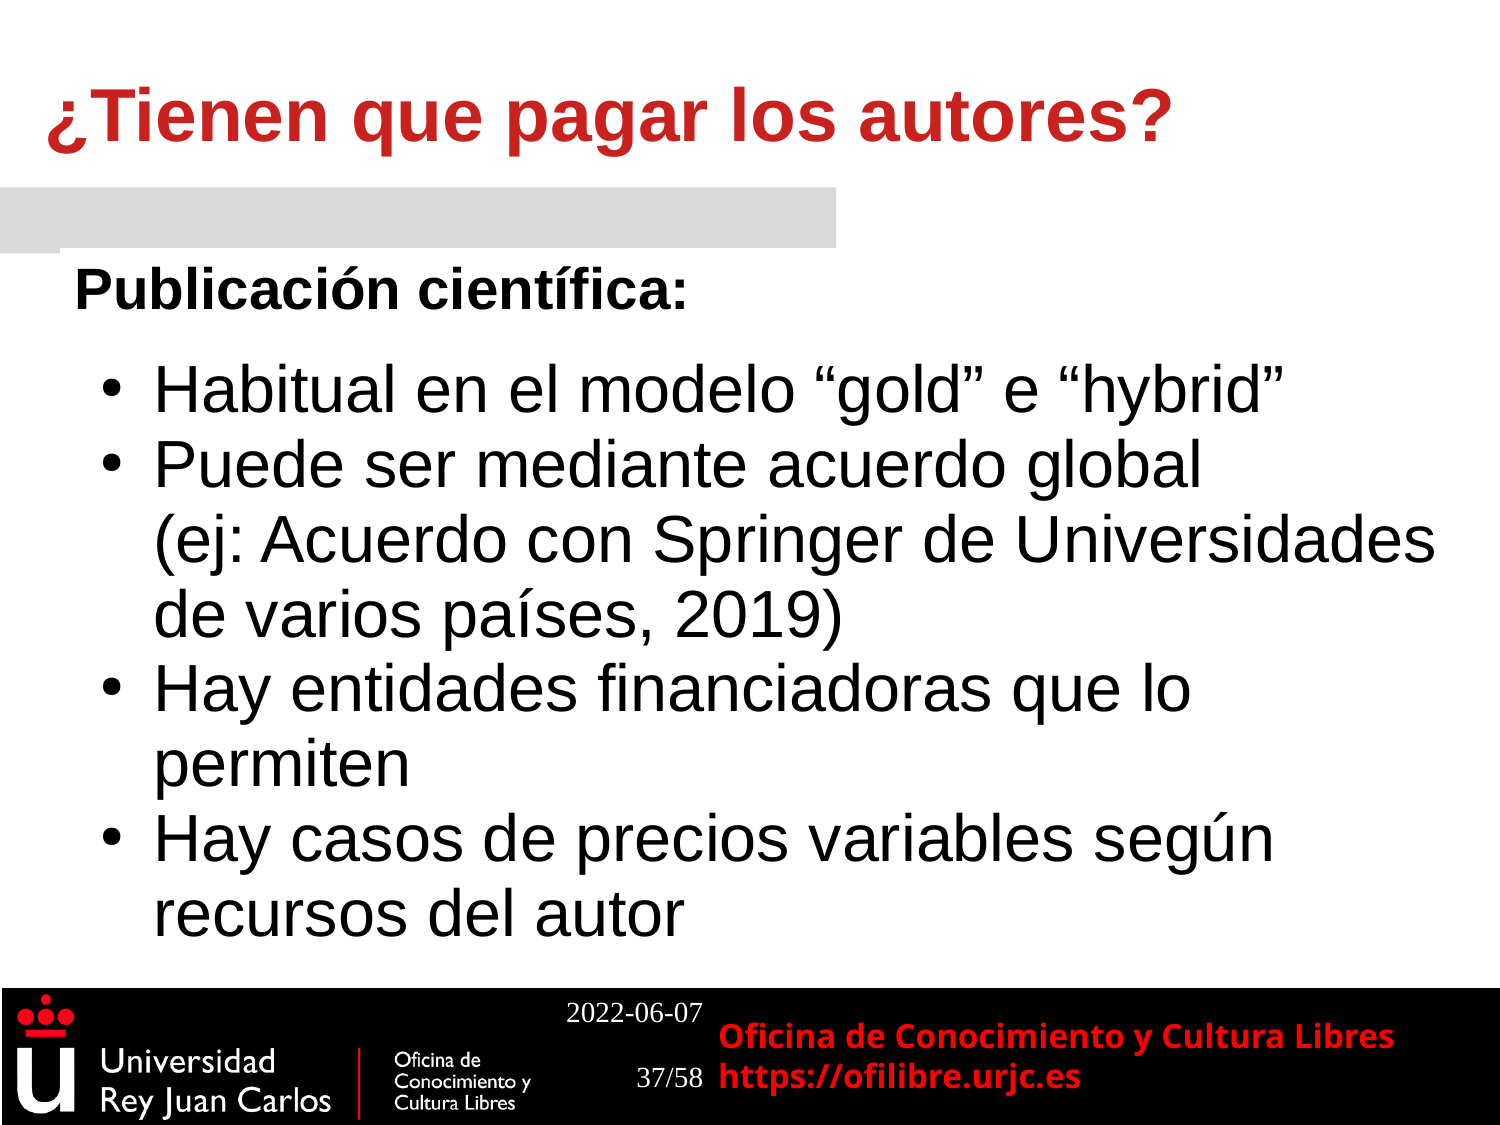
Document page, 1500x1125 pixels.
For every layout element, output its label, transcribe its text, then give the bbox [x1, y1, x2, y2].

text_box ¿Tienen que pagar los autores? [30, 66, 1306, 249]
text_box Publicación científica: [60, 248, 1066, 329]
text_box Habitual en el modelo “gold” e “hybrid” Puede ser mediante acuerdo global (ej: Acuerdo con Springer de Universidades de varios países, 2019) Hay entidades financiadoras que lo permiten Hay casos de precios variables según recursos del autor [67, 345, 1471, 958]
picture [17, 994, 531, 1120]
title [75, 7, 1425, 196]
